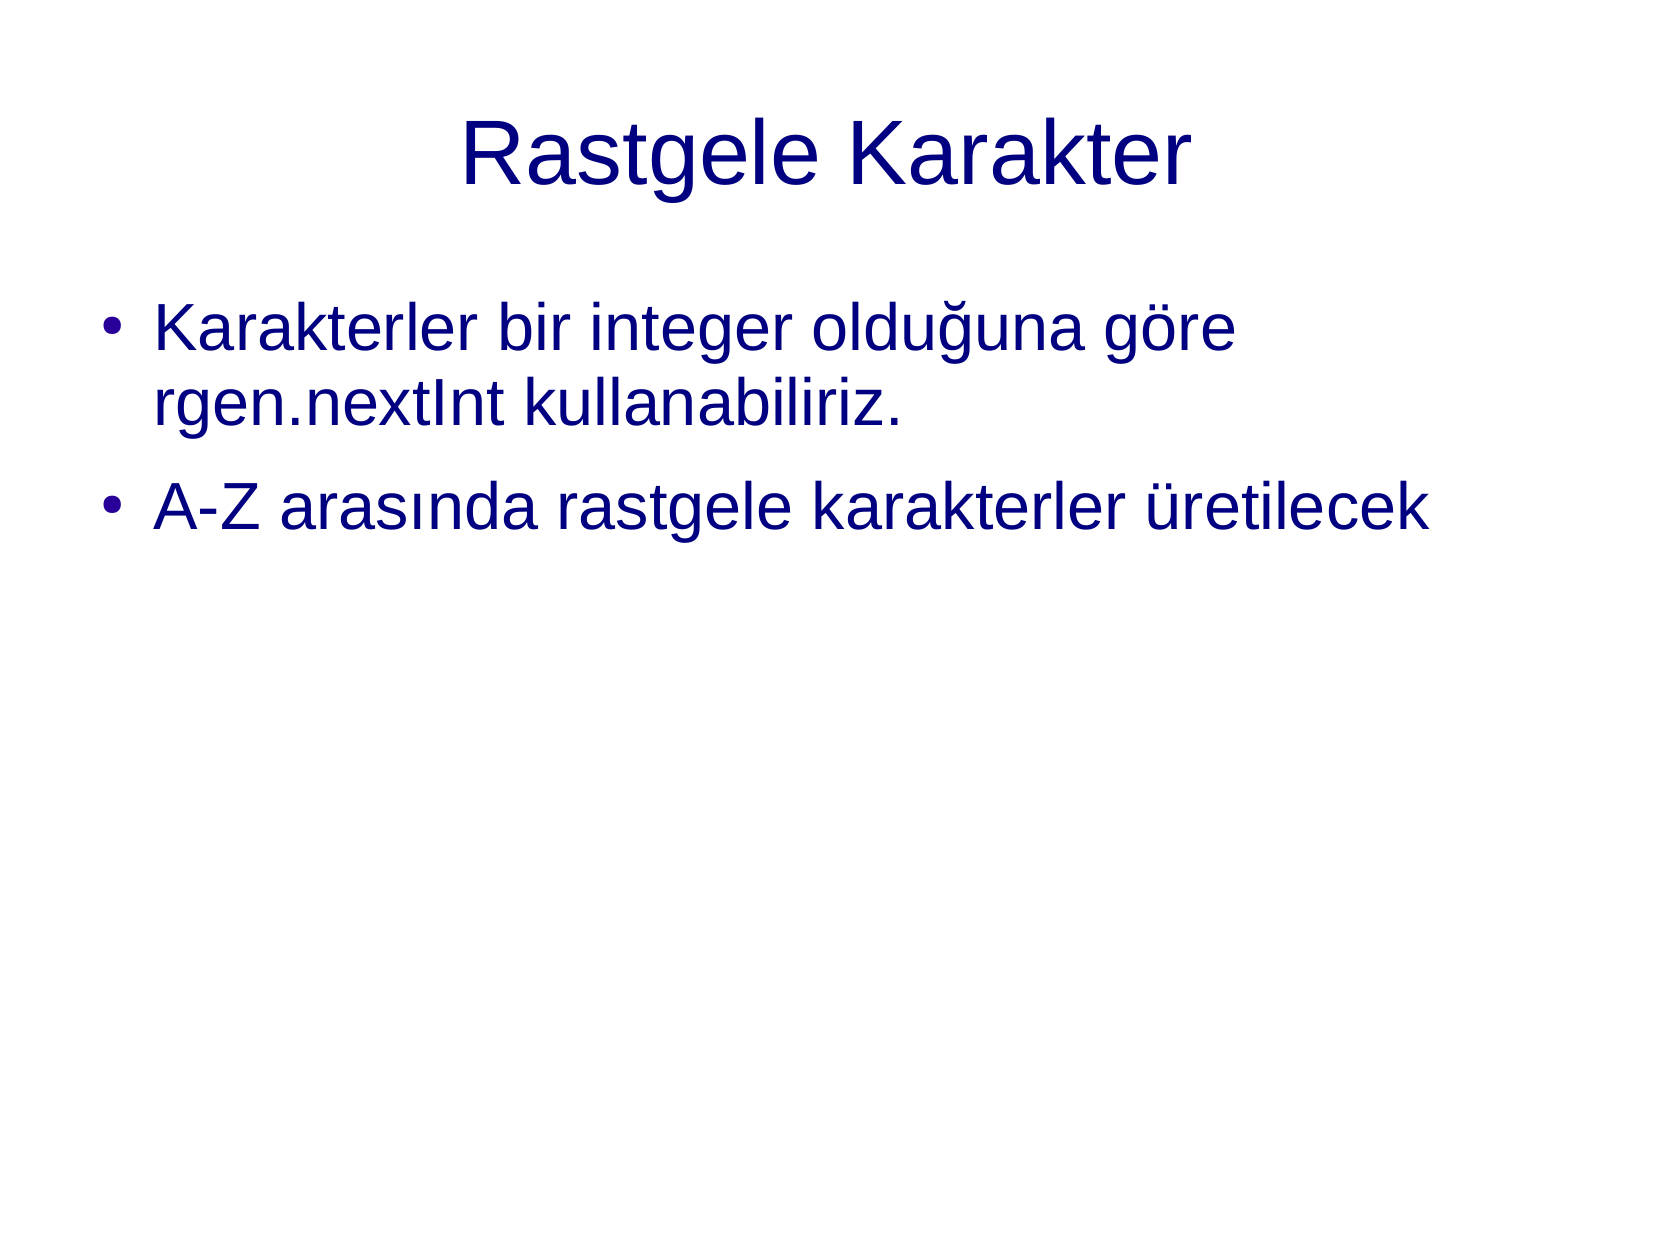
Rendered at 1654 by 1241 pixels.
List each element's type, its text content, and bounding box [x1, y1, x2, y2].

title Rastgele Karakter [82, 49, 1571, 257]
list Karakterler bir integer olduğuna göre rgen.nextInt kullanabiliriz. A-Z arasında rastgele karakterler üretilecek [82, 290, 1571, 1109]
